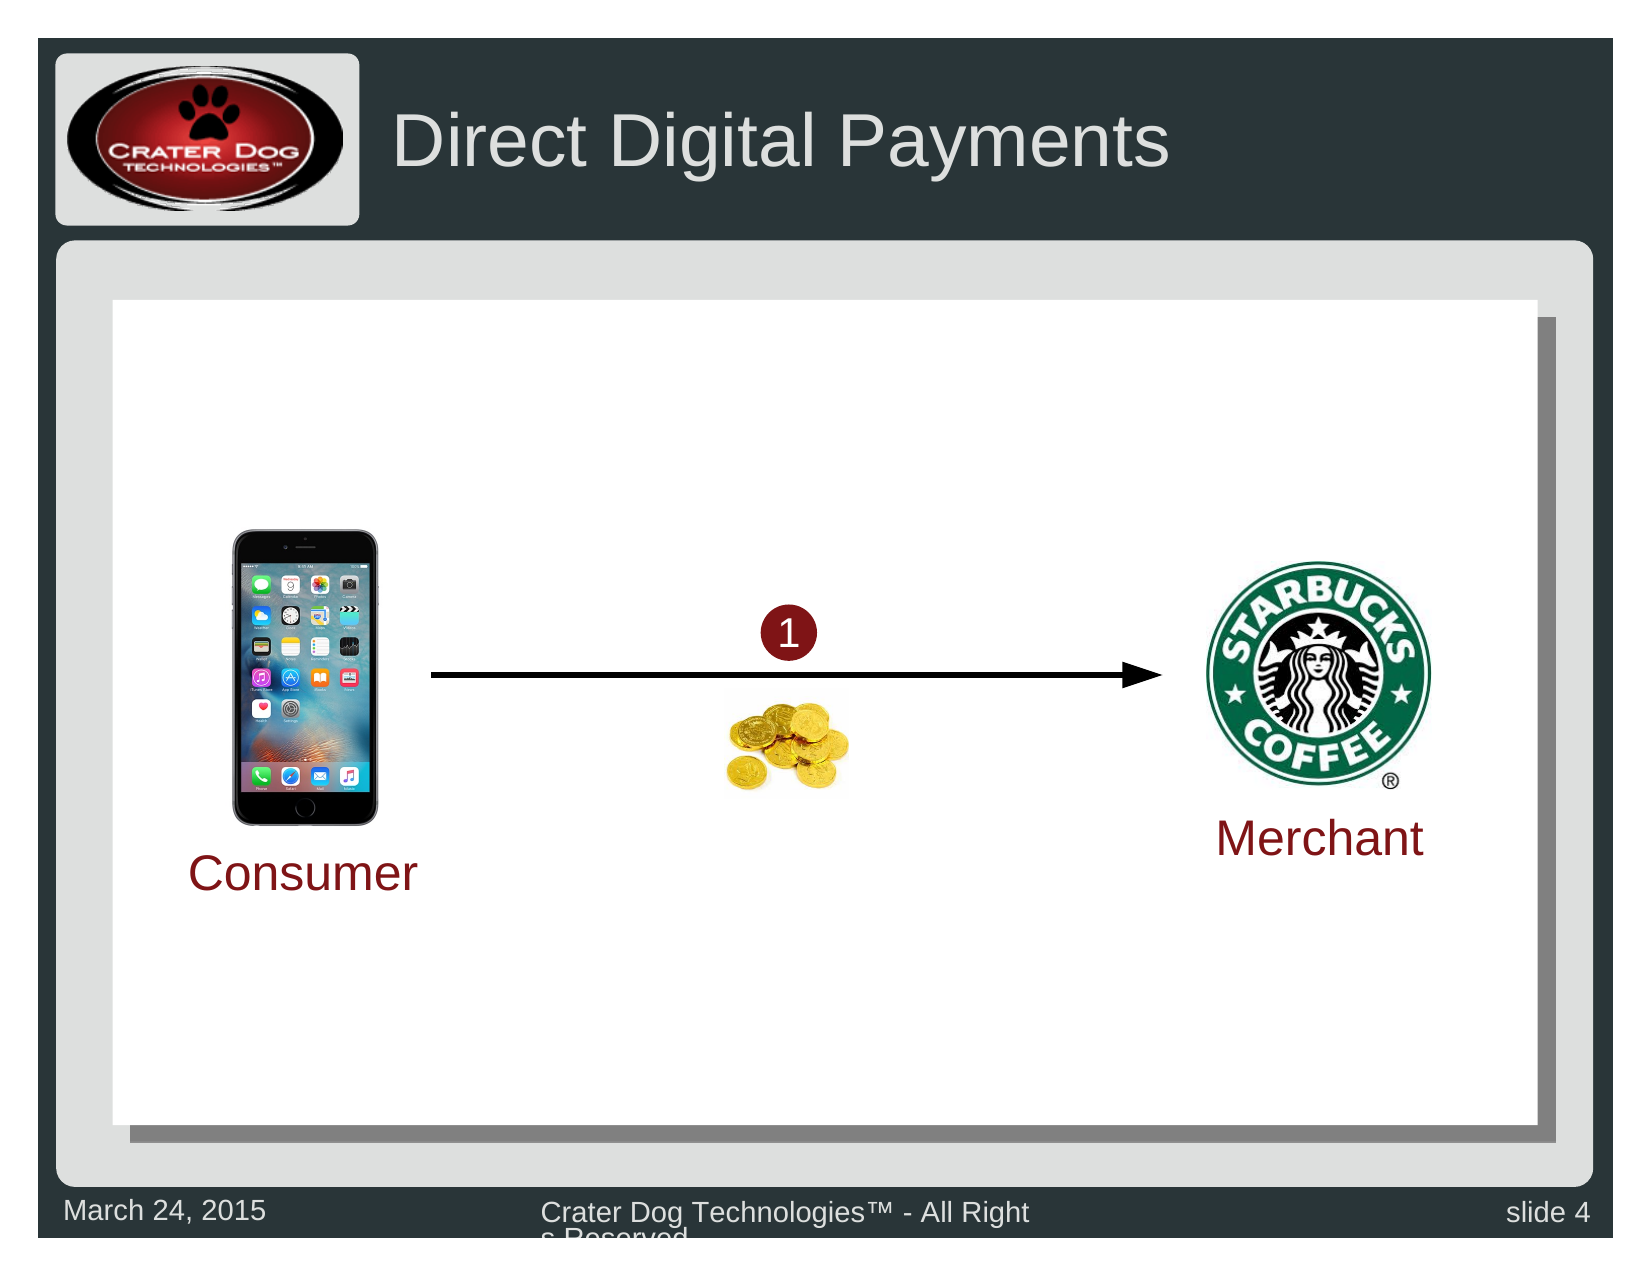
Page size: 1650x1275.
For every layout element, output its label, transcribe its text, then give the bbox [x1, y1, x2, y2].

picture [67, 66, 343, 211]
text_box [112, 299, 1538, 1126]
text_box 1 [760, 604, 818, 661]
picture [184, 527, 426, 828]
picture [724, 688, 849, 799]
title Direct Digital Payments [391, 55, 1572, 224]
picture [1206, 561, 1432, 790]
text_box Consumer [187, 845, 419, 902]
text_box Merchant [1215, 809, 1424, 866]
